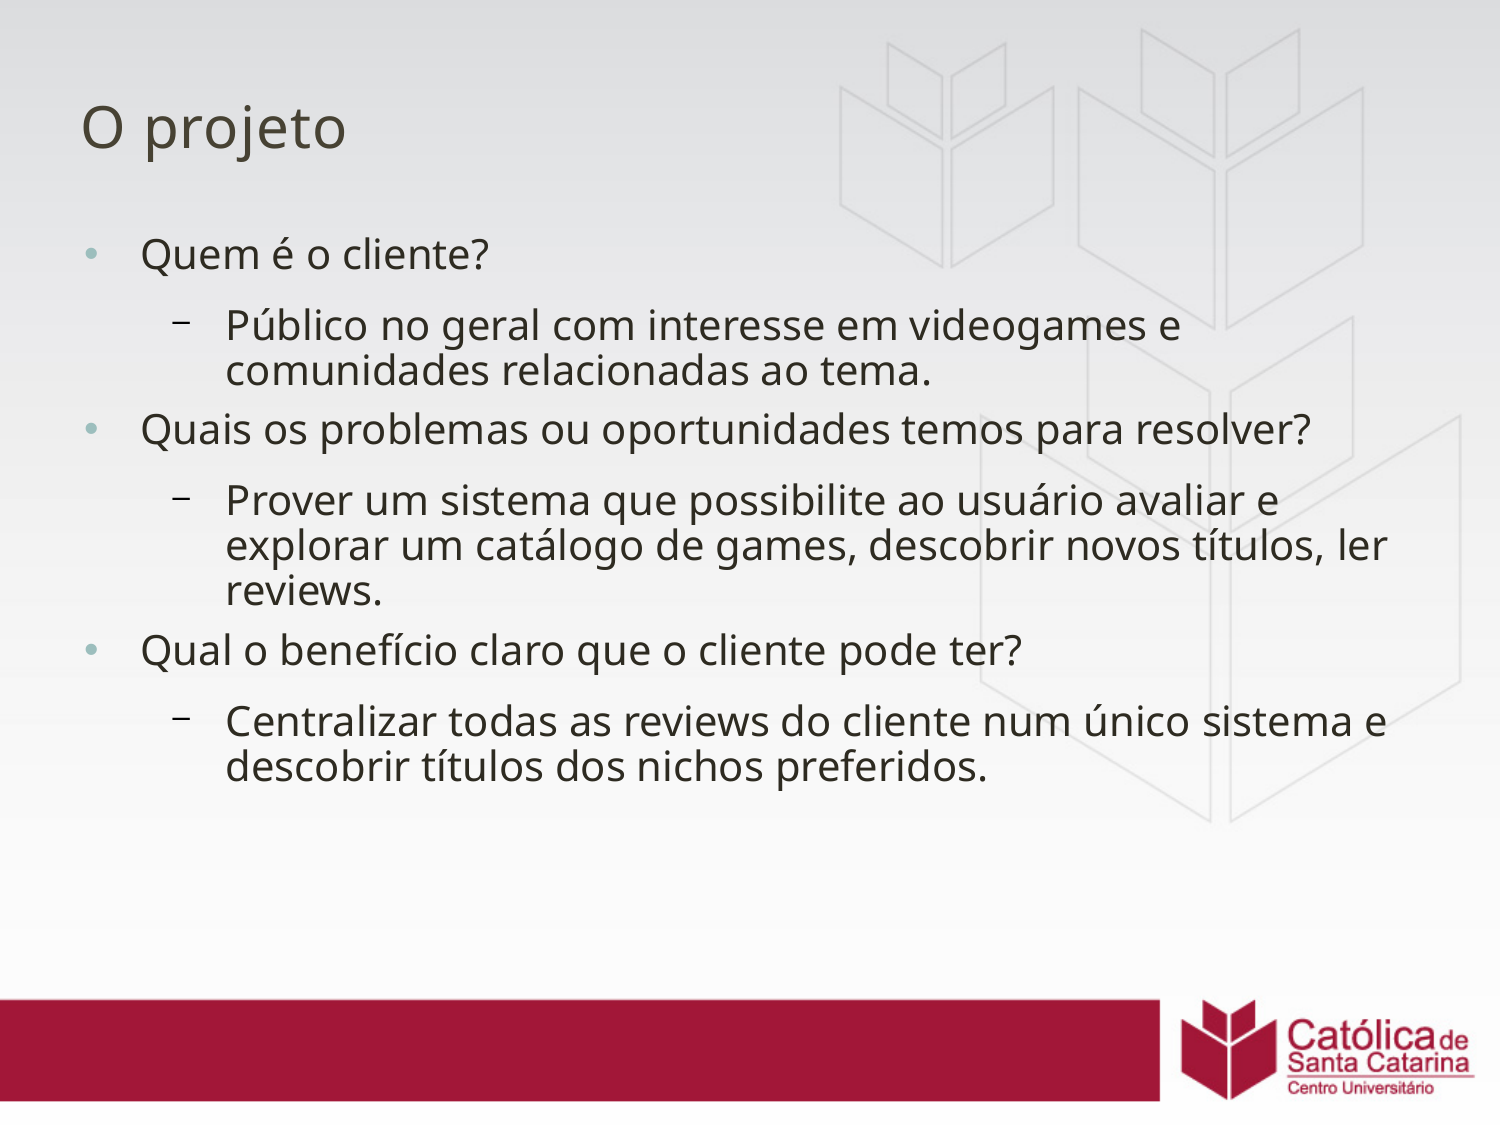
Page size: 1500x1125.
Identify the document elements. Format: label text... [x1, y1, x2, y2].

picture [0, 0, 1500, 1125]
title O projeto [64, 96, 1436, 342]
list Quem é o cliente? Público no geral com interesse em videogames e comunidades relacionadas ao tema. Quais os problemas ou oportunidades temos para resolver? Prover um sistema que possibilite ao usuário avaliar e explorar um catálogo de games, descobrir novos títulos, ler reviews. Qual o benefício claro que o cliente pode ter? Centralizar todas as reviews do cliente num único sistema e descobrir títulos dos nichos preferidos. [76, 225, 1447, 886]
